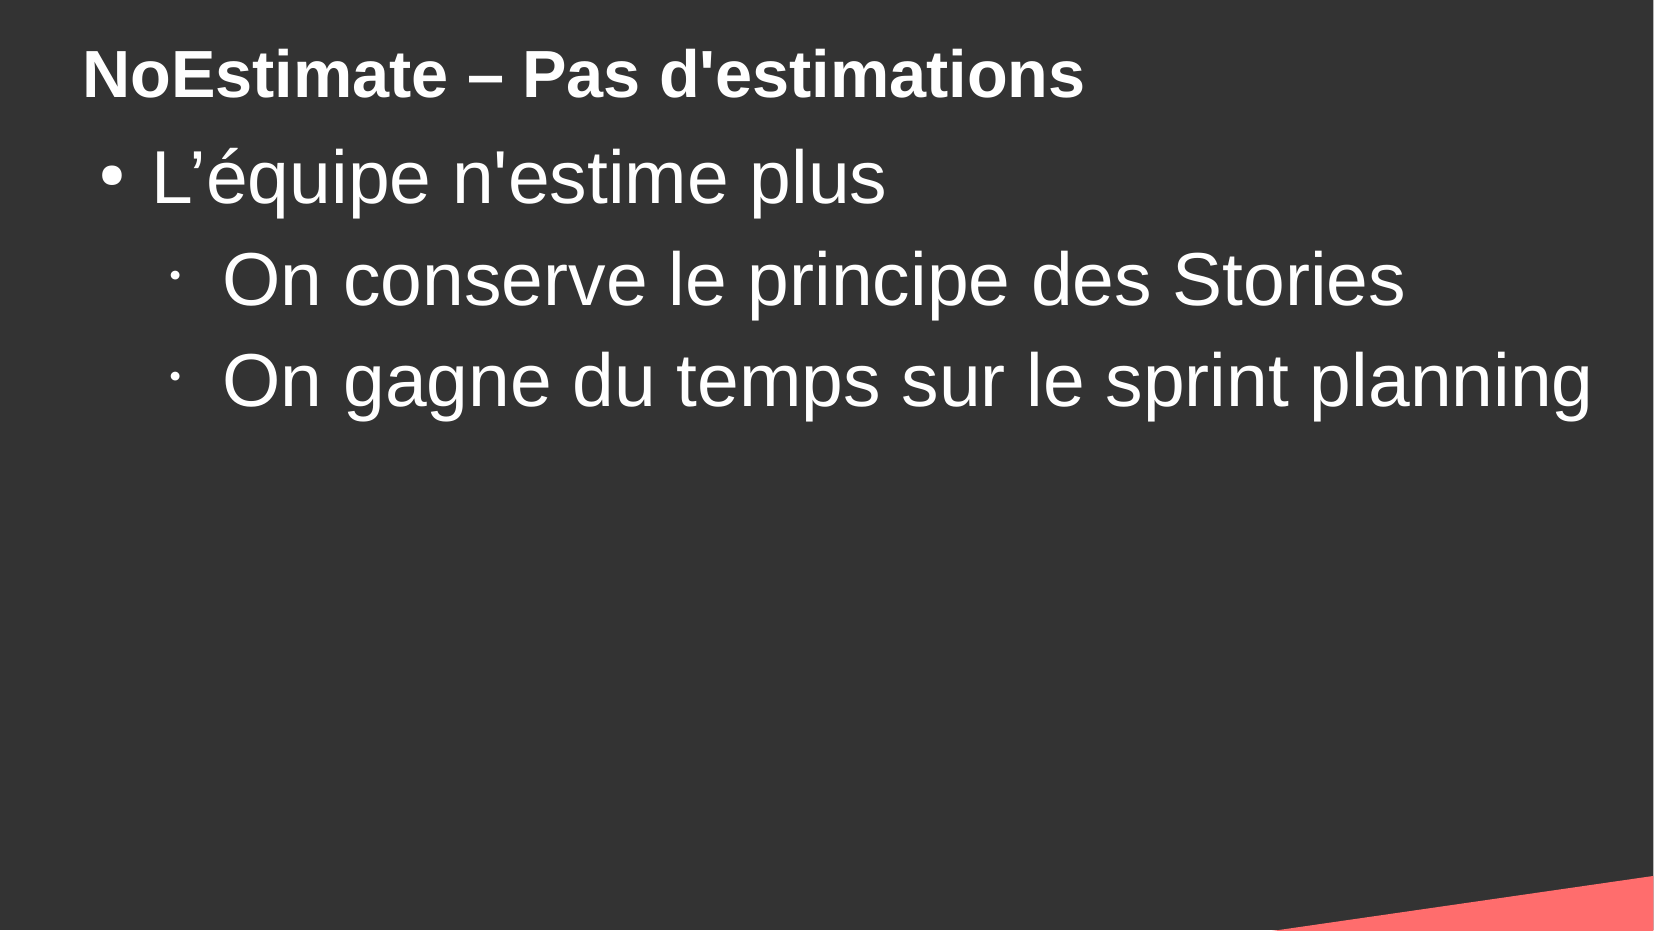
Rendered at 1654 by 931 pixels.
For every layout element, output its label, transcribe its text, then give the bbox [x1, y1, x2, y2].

text_box [1271, 875, 1654, 931]
list L’équipe n'estime plus On conserve le principe des Stories On gagne du temps sur le sprint planning [80, 135, 1620, 697]
title NoEstimate – Pas d'estimations [82, 37, 1571, 122]
